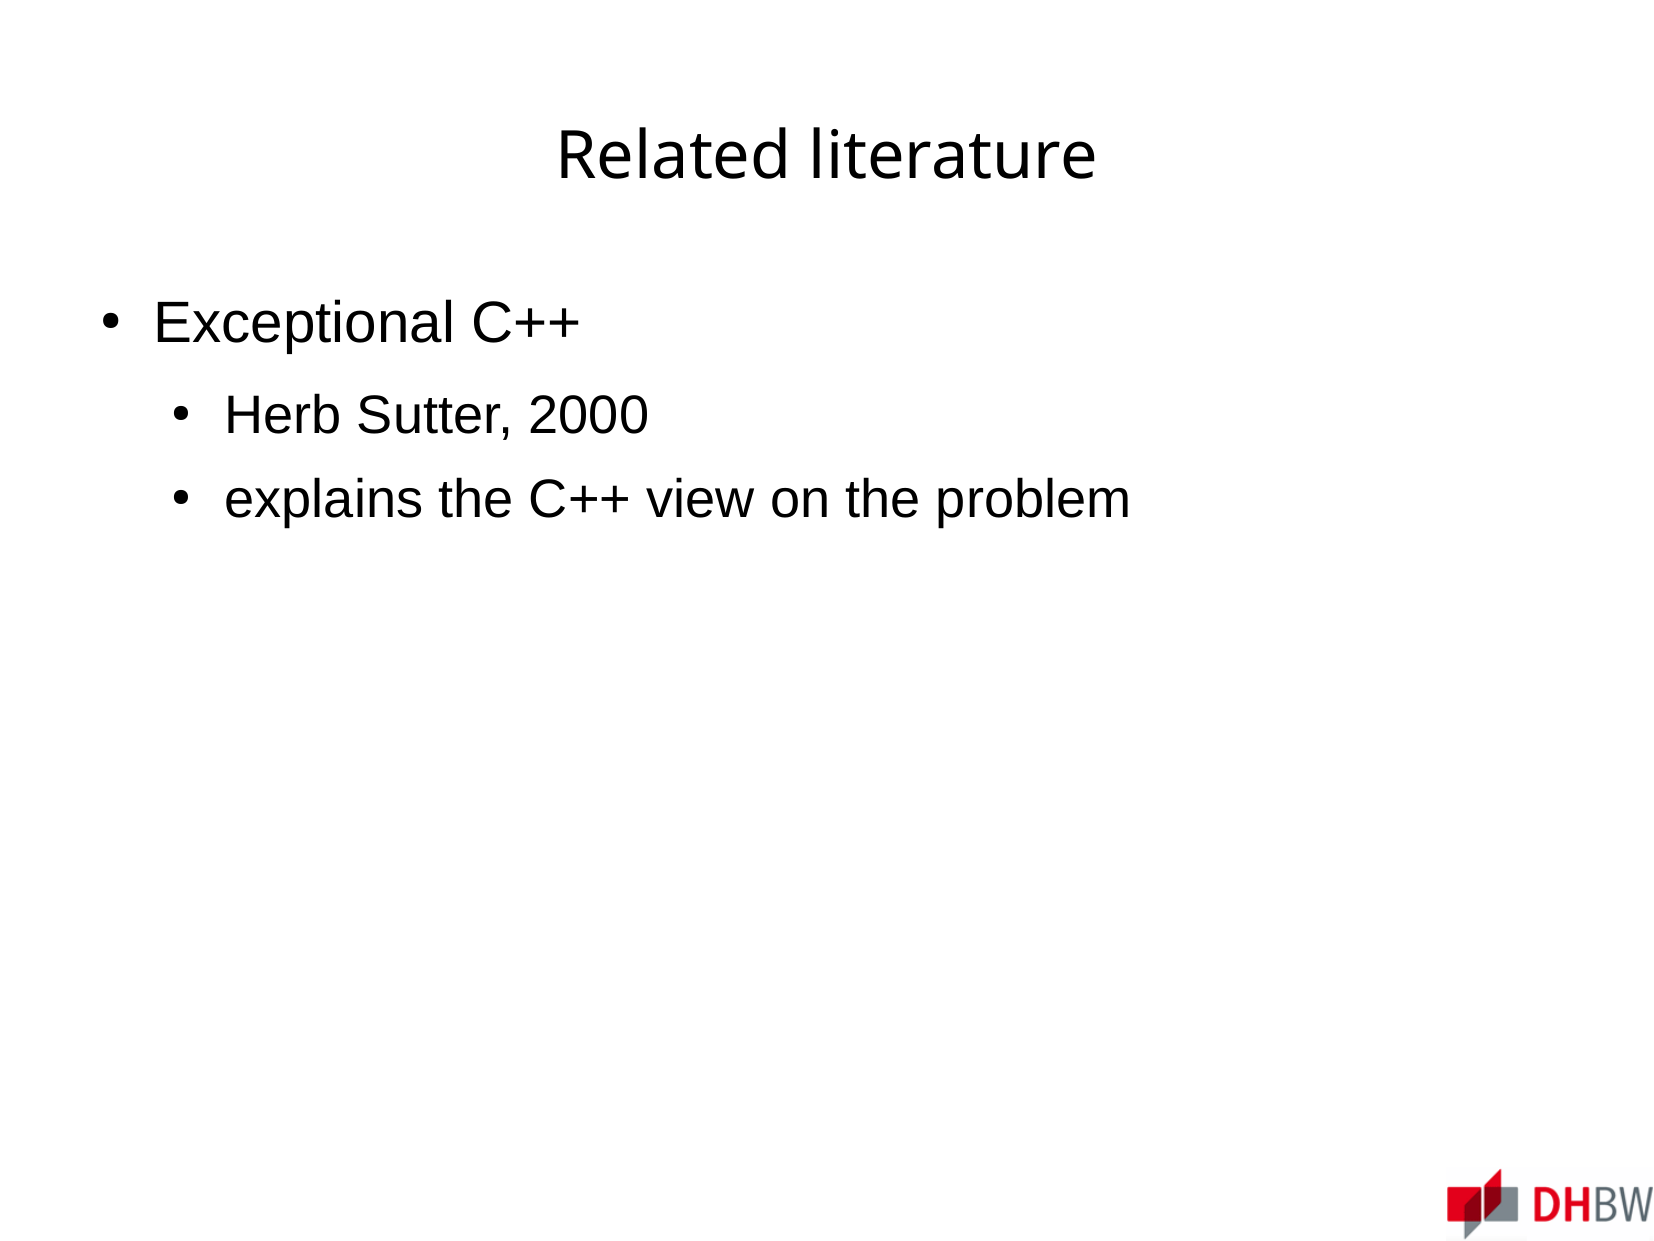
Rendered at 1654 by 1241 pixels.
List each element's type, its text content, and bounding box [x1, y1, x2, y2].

title Related literature [82, 56, 1571, 250]
picture [1446, 1167, 1654, 1241]
list Exceptional C++ Herb Sutter, 2000 explains the C++ view on the problem [82, 290, 1571, 1094]
